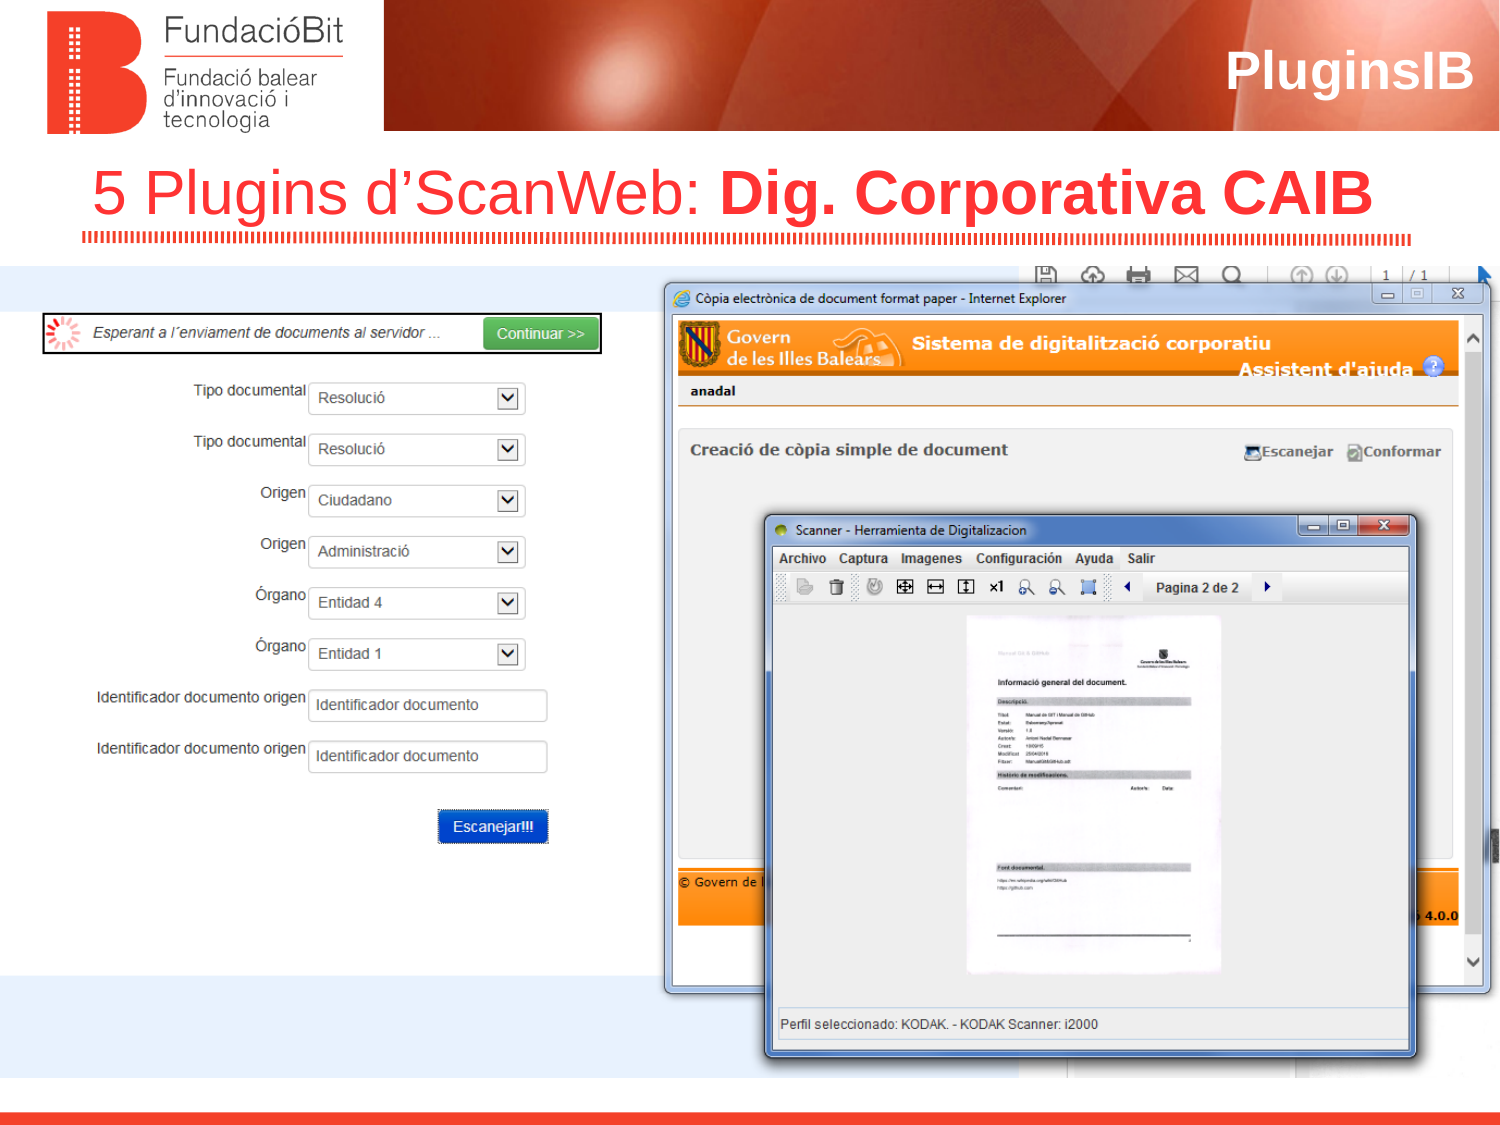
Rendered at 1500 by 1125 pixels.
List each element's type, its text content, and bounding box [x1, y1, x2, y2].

title PluginsIB [324, 19, 1477, 123]
picture [47, 11, 343, 134]
picture [0, 266, 1500, 1078]
picture [383, 0, 1500, 131]
list 5 Plugins d’ScanWeb: Dig. Corporativa CAIB [40, 158, 1471, 266]
